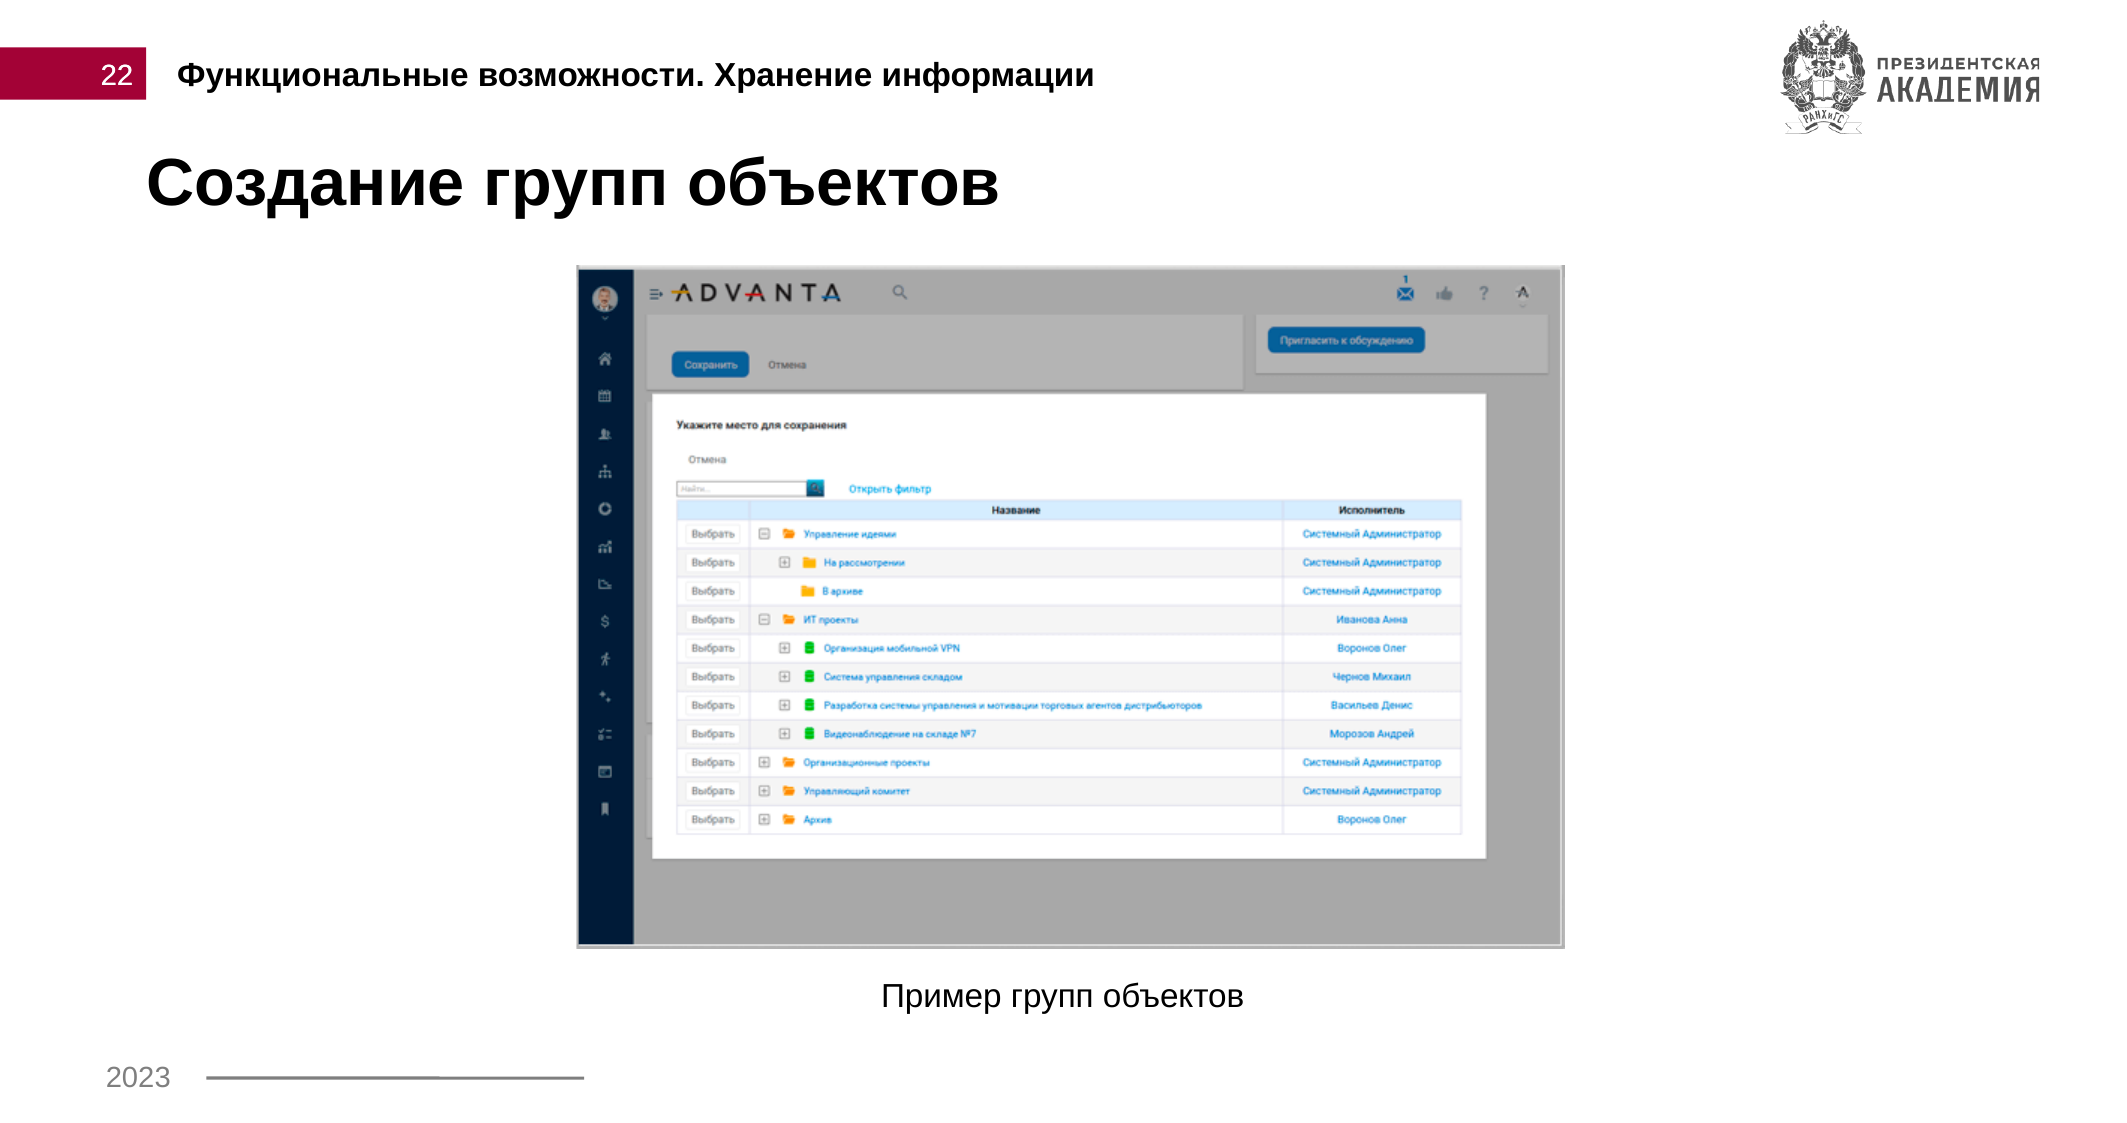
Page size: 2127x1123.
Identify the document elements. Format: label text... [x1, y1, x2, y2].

slide_number <номер> [27, 43, 149, 104]
title Создание групп объектов [146, 147, 1359, 232]
list Пример групп объектов [531, 974, 1595, 1034]
picture [1780, 20, 2040, 134]
picture [576, 265, 1565, 949]
text_box Функциональные возможности. Хранение информации [177, 43, 1447, 103]
